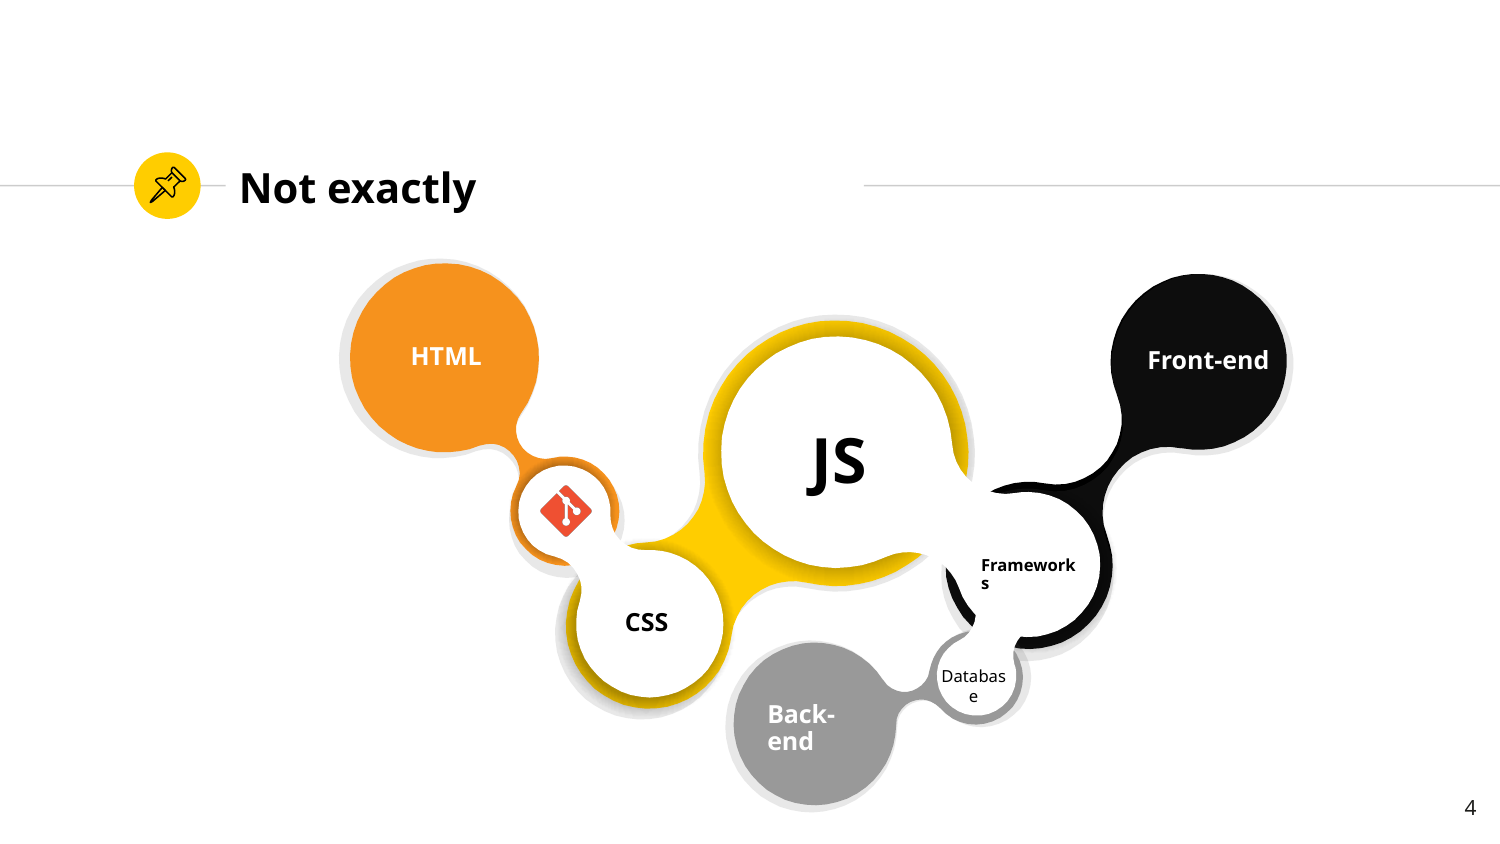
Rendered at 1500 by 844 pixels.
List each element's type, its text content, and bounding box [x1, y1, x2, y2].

text_box [1101, 274, 1294, 466]
text_box [518, 465, 724, 698]
text_box Frameworks [966, 549, 1094, 585]
text_box [725, 736, 888, 813]
text_box HTML [393, 336, 500, 367]
text_box CSS [593, 602, 700, 637]
text_box Front-end [1130, 340, 1287, 412]
picture [499, 290, 1135, 736]
slide_number <number> [1401, 779, 1492, 844]
text_box Database [923, 658, 1024, 723]
text_box [721, 336, 1101, 658]
text_box [338, 258, 540, 459]
title Not exactly [223, 150, 862, 223]
text_box Back-end [752, 694, 891, 767]
text_box [754, 640, 923, 759]
text_box [1024, 671, 1032, 703]
text_box JS [754, 413, 924, 493]
text_box [961, 723, 1001, 728]
